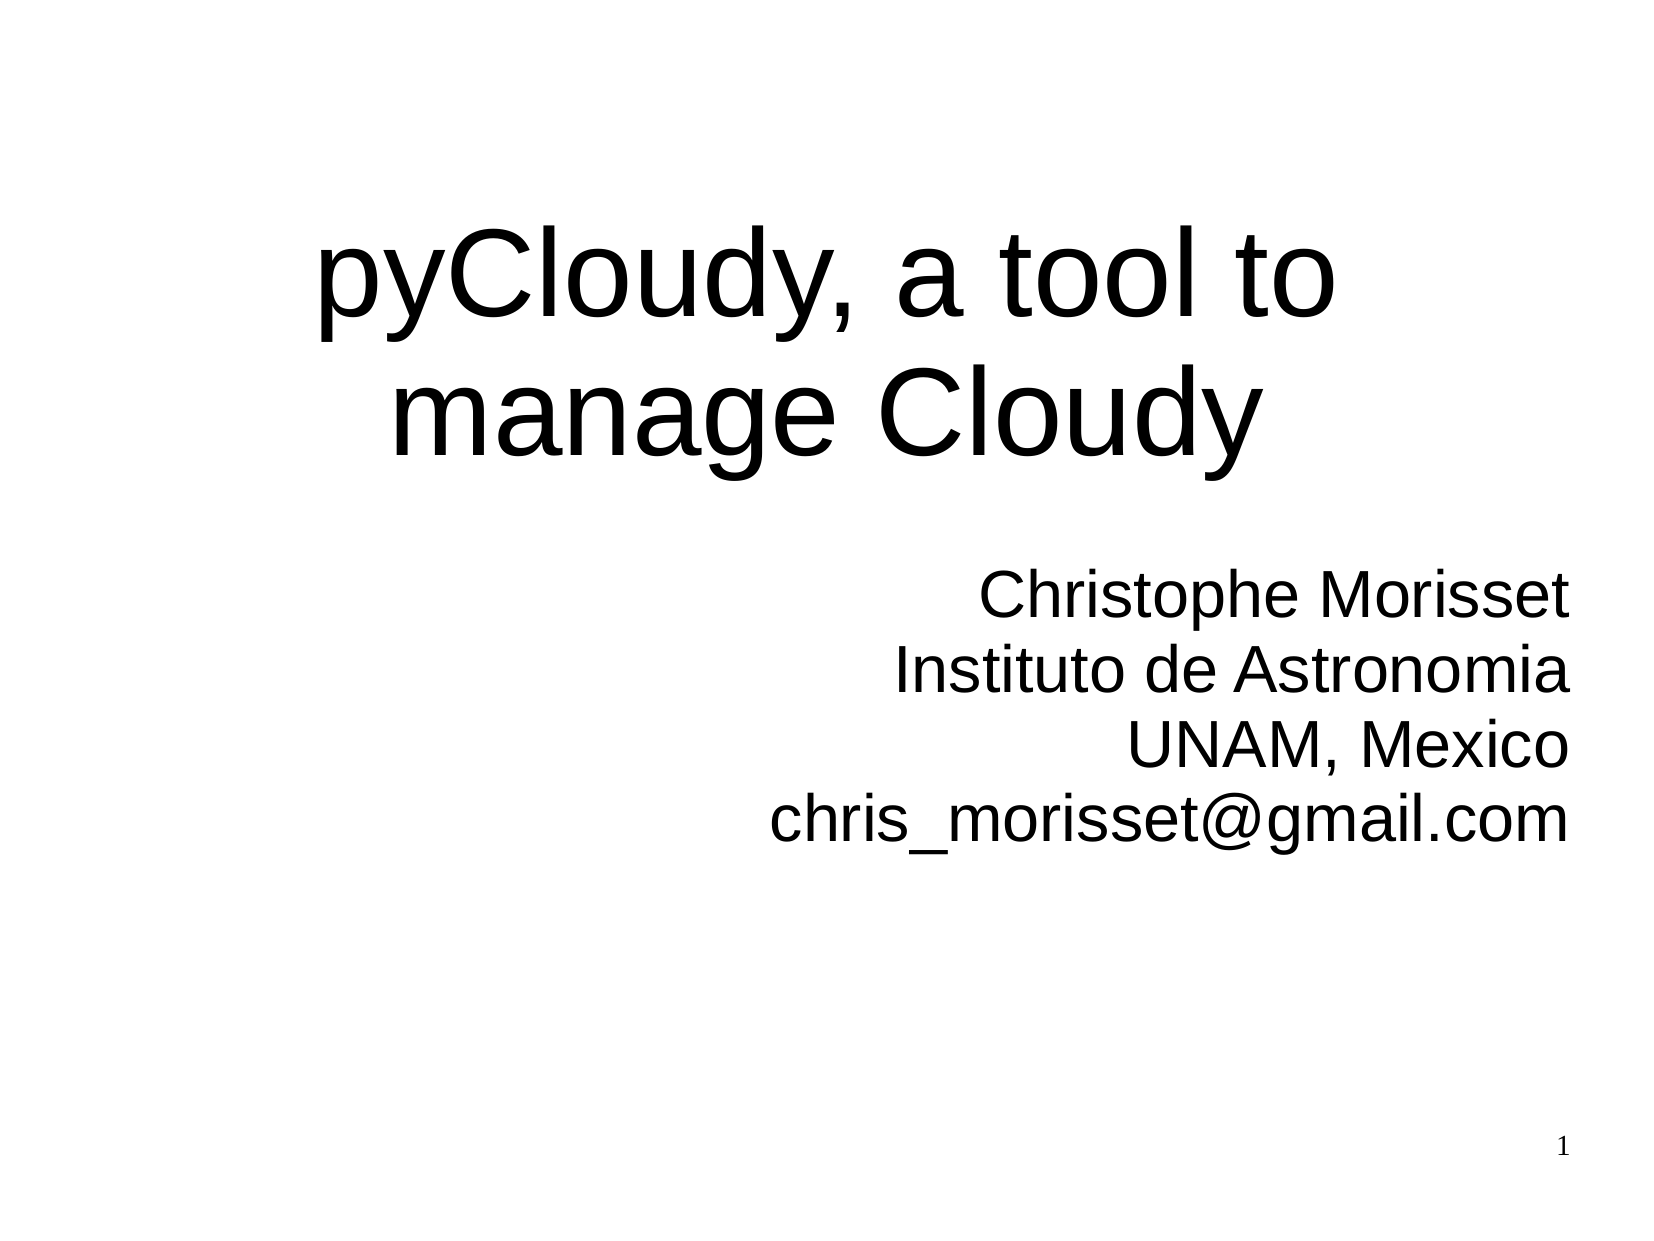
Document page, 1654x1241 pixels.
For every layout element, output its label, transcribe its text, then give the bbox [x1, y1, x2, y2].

subtitle pyCloudy, a tool to manage Cloudy Christophe Morisset Instituto de Astronomia UNAM, Mexico chris_morisset@gmail.com [82, 49, 1571, 1010]
